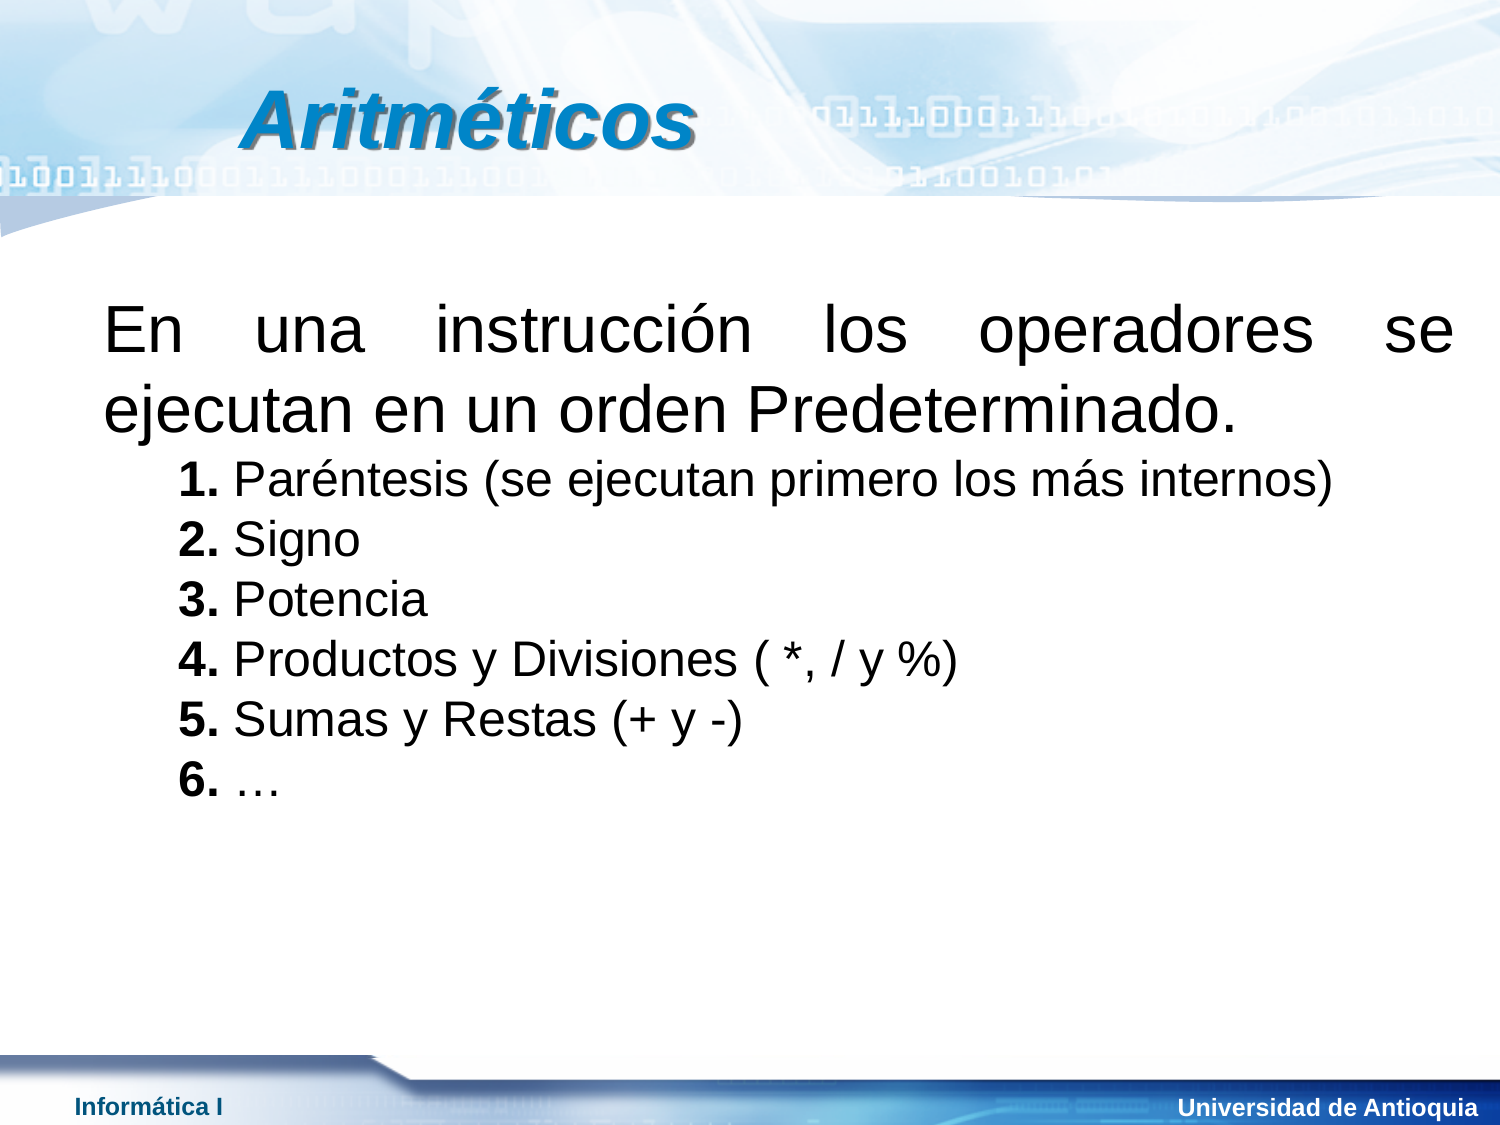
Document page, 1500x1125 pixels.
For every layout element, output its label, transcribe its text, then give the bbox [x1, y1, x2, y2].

picture [0, 0, 1500, 196]
picture [0, 1055, 1500, 1125]
text_box En una instrucción los operadores se ejecutan en un orden Predeterminado. 1. Paréntesis (se ejecutan primero los más internos) 2. Signo 3. Potencia 4. Productos y Divisiones ( *, / y %) 5. Sumas y Restas (+ y -) 6. … [88, 278, 1471, 814]
title Aritméticos [224, 57, 1438, 150]
